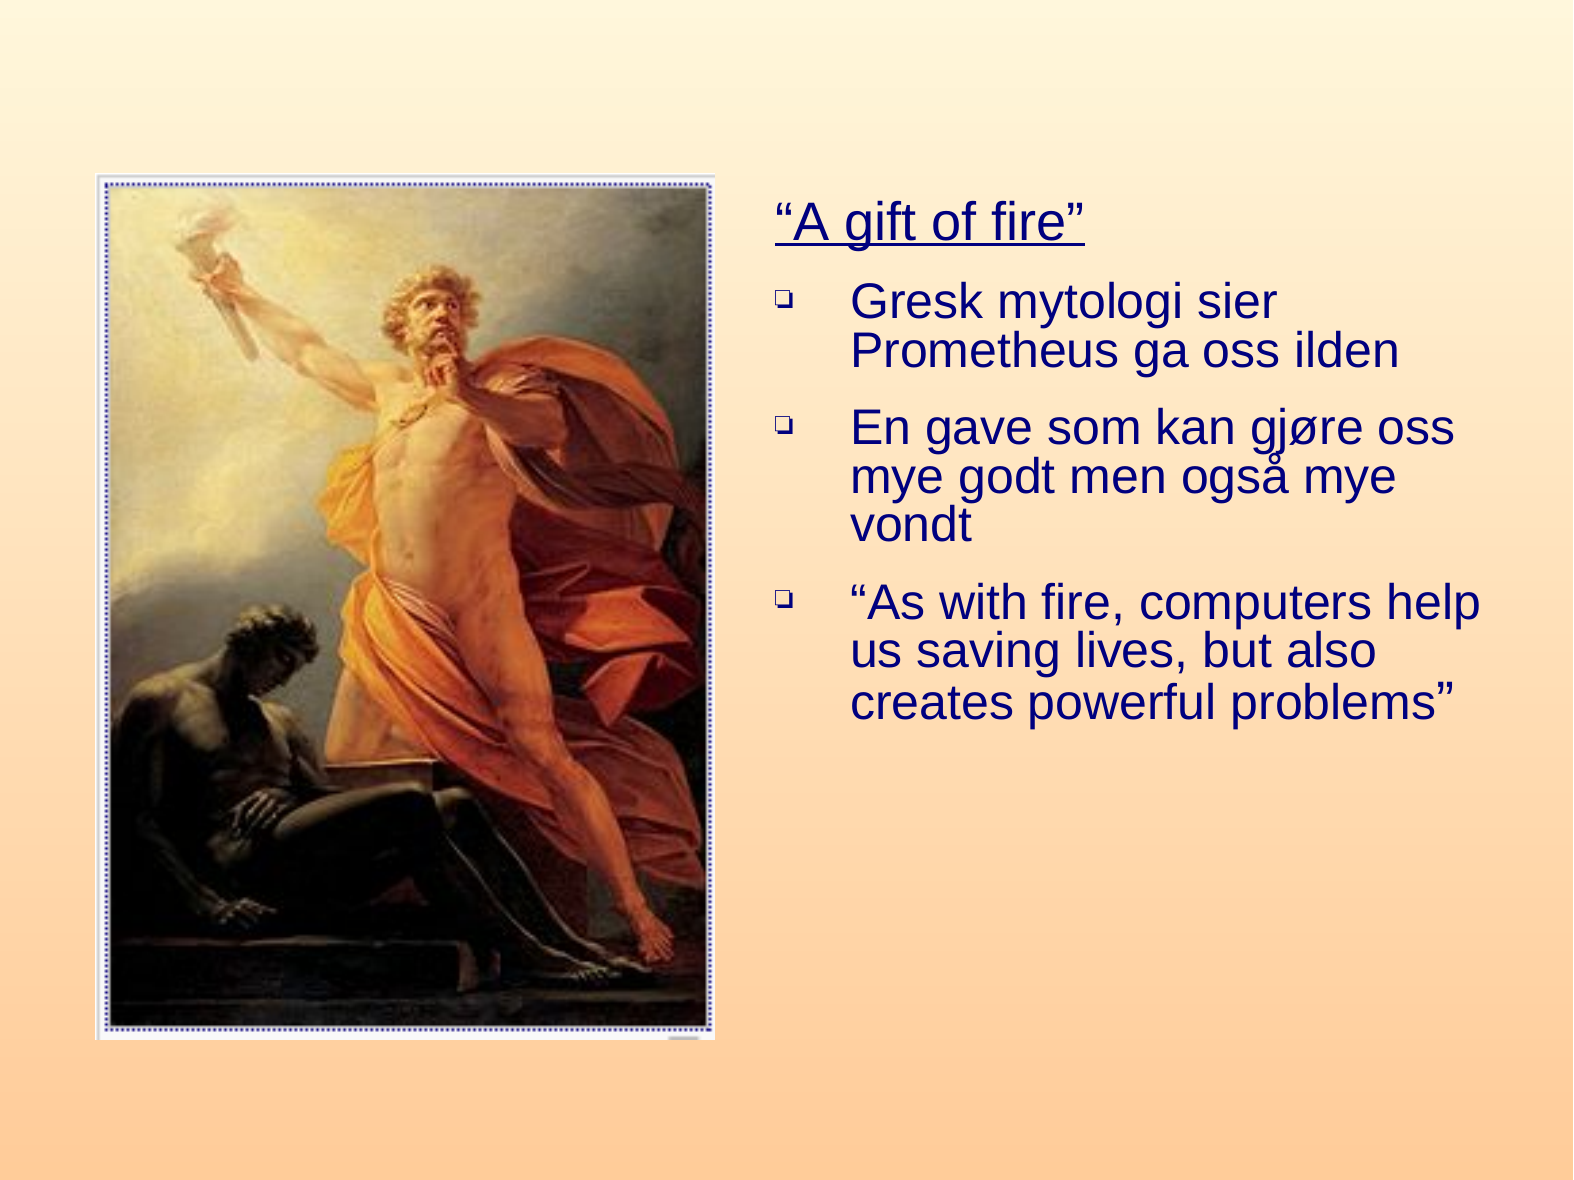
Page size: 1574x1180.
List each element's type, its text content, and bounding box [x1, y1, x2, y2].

picture [95, 173, 715, 1040]
list “A gift of fire” Gresk mytologi sier Prometheus ga oss ilden En gave som kan gjøre oss mye godt men også mye vondt “As with fire, computers help us saving lives, but also creates powerful problems” [775, 198, 1485, 1032]
